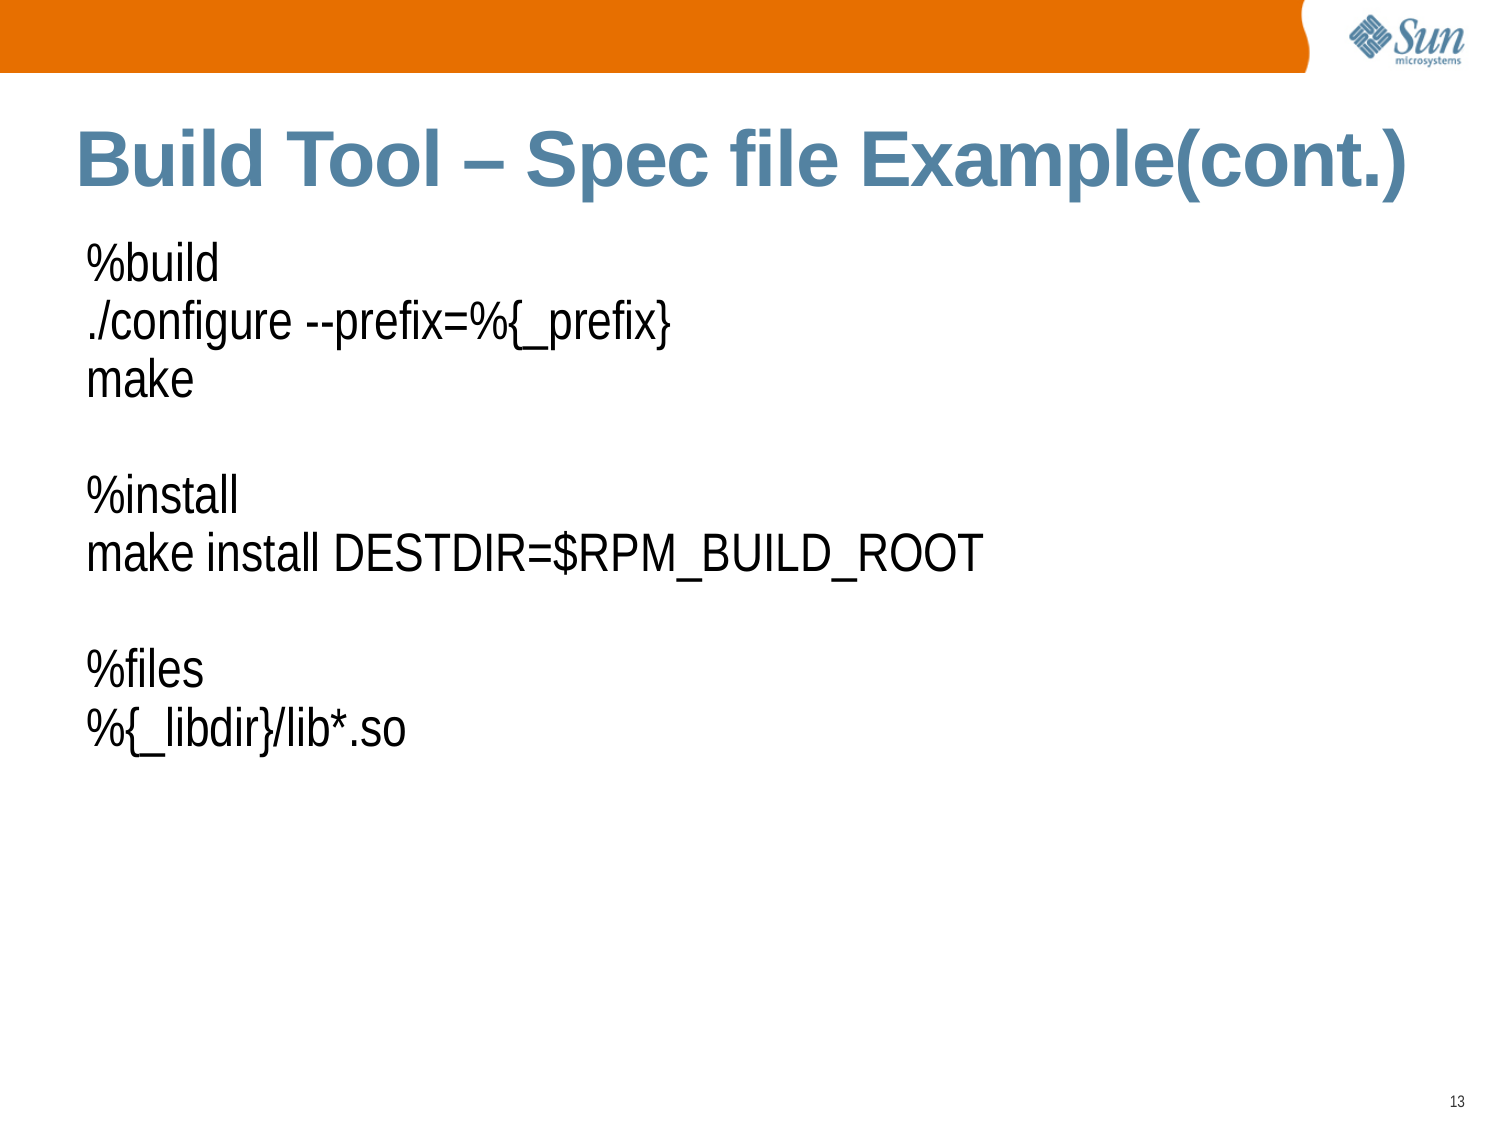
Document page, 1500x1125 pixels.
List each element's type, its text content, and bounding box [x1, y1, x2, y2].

title Build Tool – Spec file Example(cont.) [75, 123, 1437, 227]
list %build ./configure --prefix=%{_prefix} make %install make install DESTDIR=$RPM_BUILD_ROOT %files %{_libdir}/lib*.so [86, 256, 1423, 1009]
picture [0, 0, 1500, 73]
